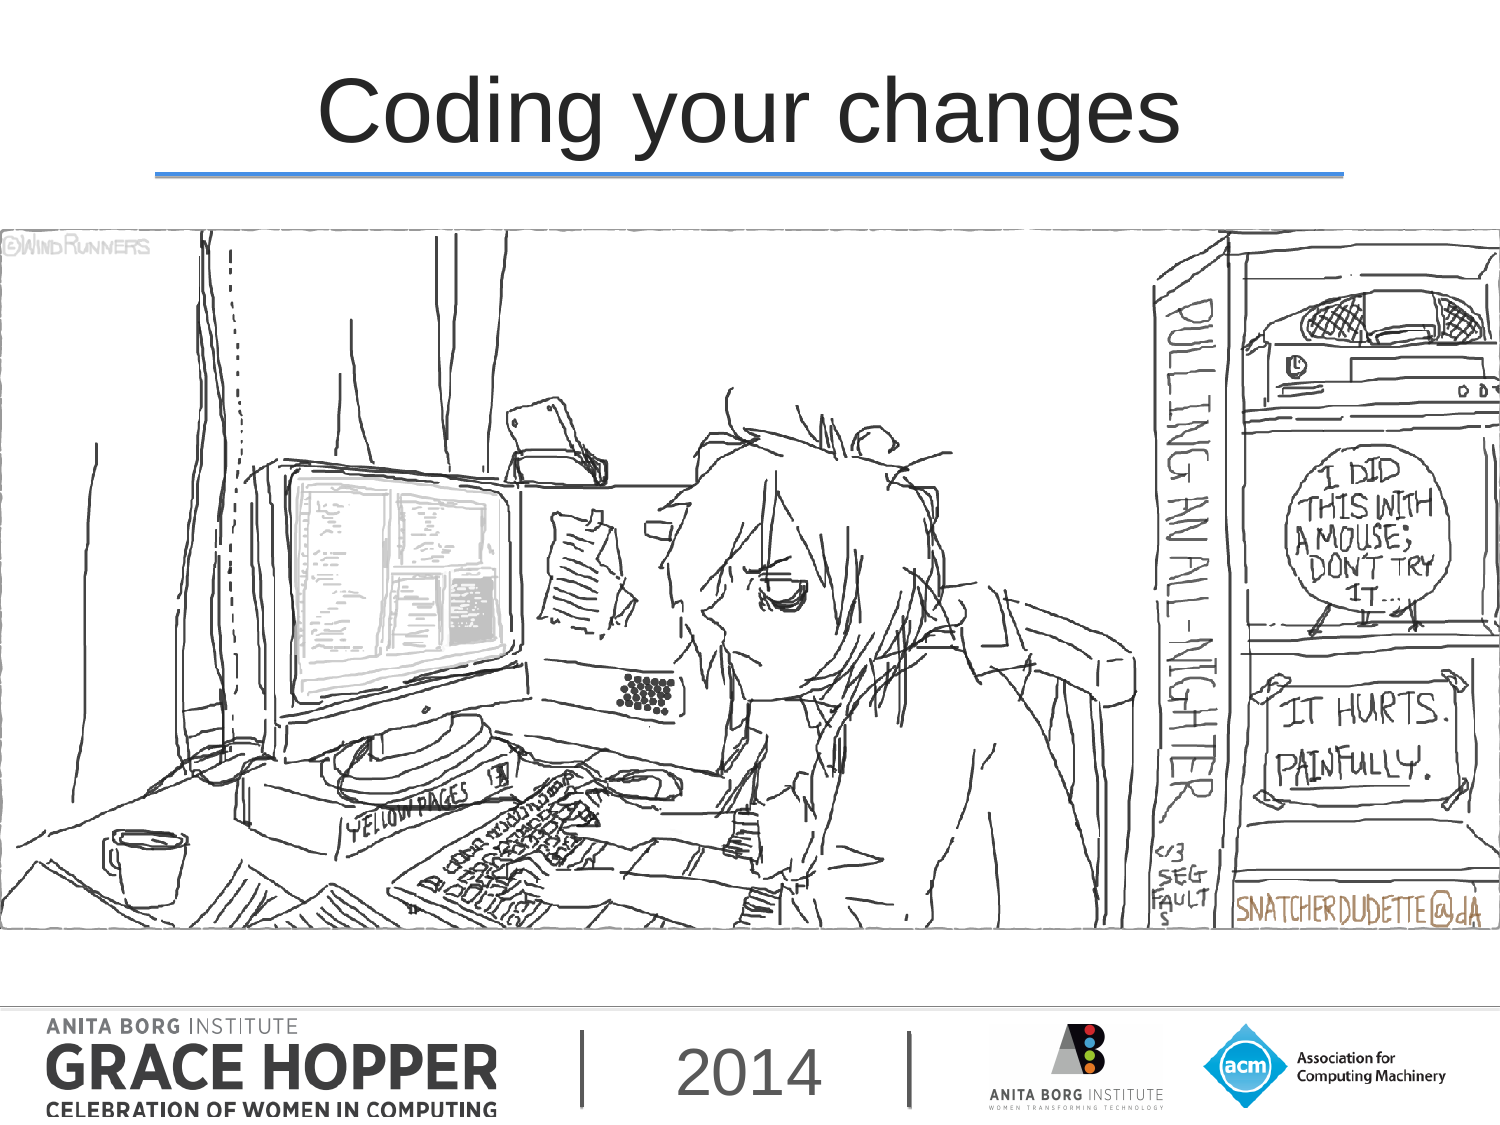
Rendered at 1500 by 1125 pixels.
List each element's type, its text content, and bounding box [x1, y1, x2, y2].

title Coding your changes [75, 19, 1425, 191]
picture [0, 229, 1500, 930]
picture [989, 1024, 1163, 1110]
